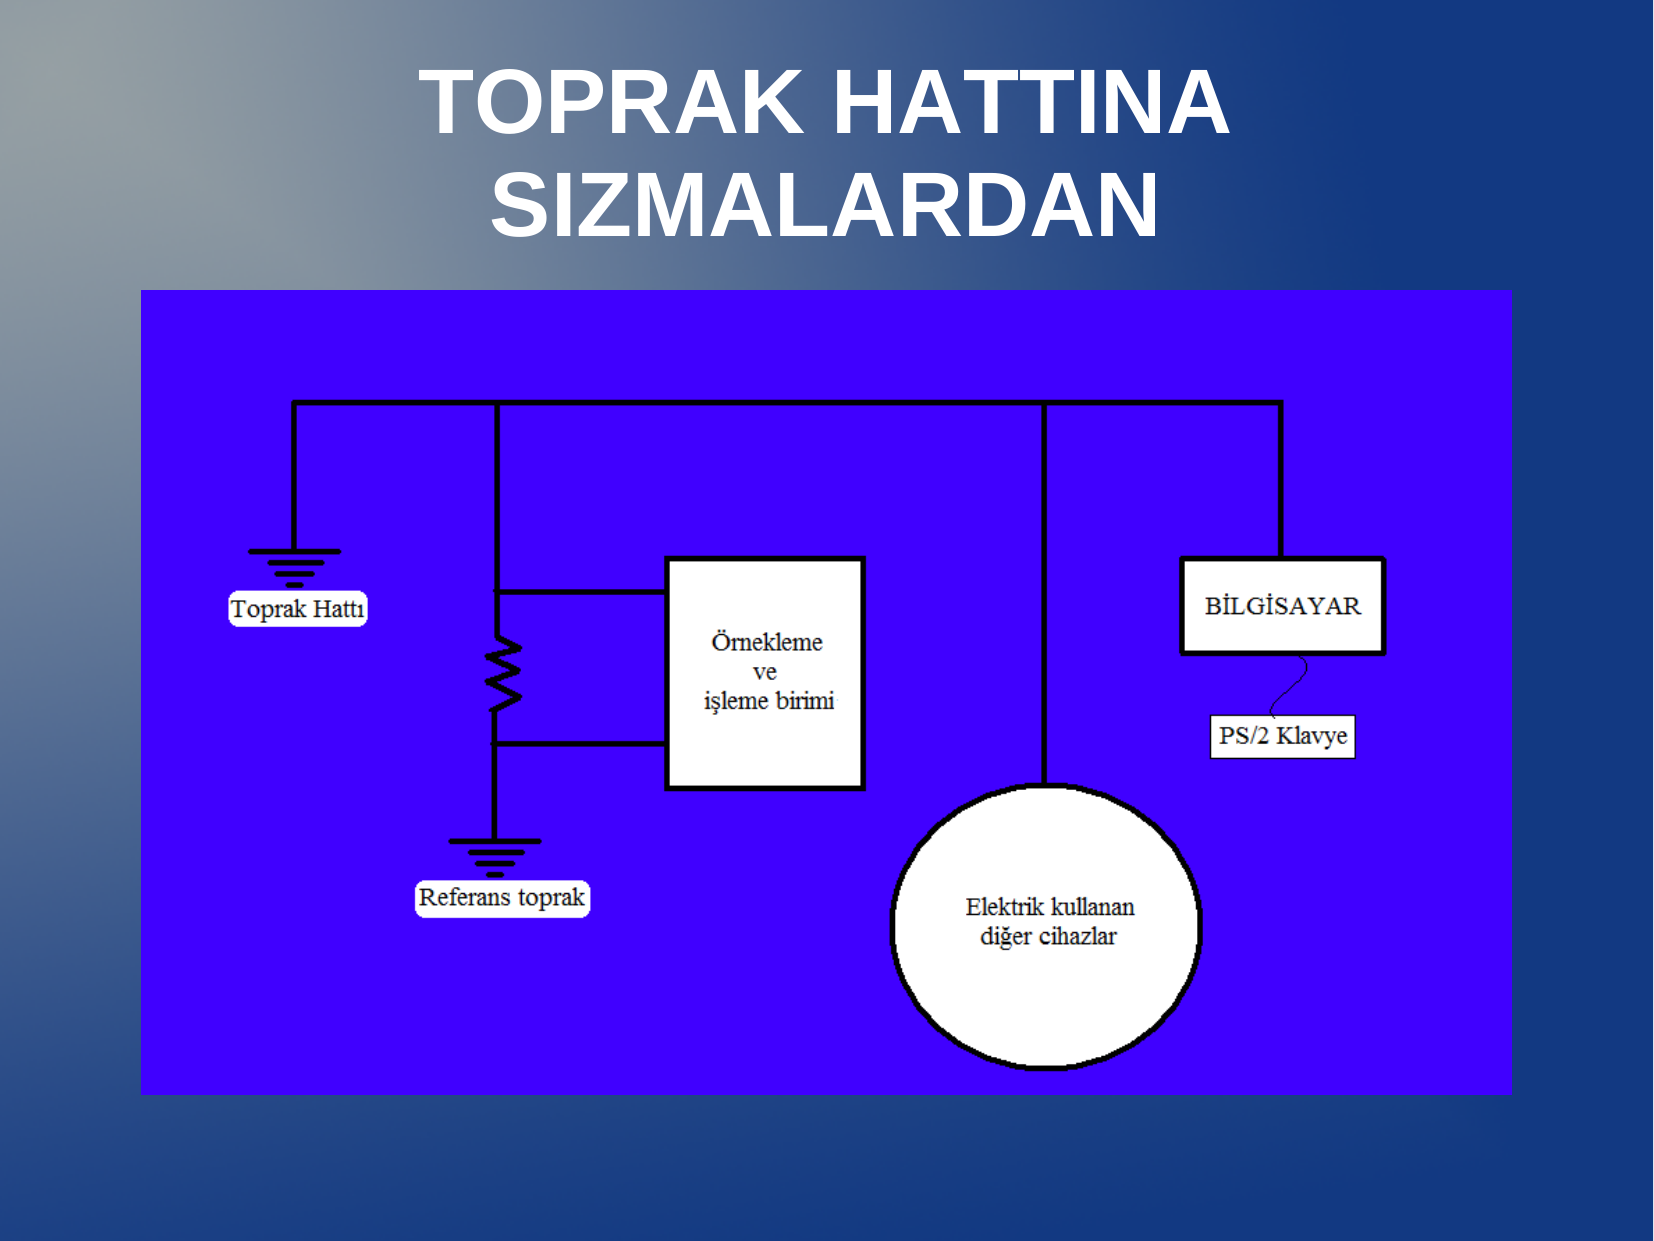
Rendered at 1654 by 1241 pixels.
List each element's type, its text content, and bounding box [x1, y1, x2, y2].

title TOPRAK HATTINA SIZMALARDAN [82, 50, 1571, 256]
picture [0, 0, 1654, 1241]
